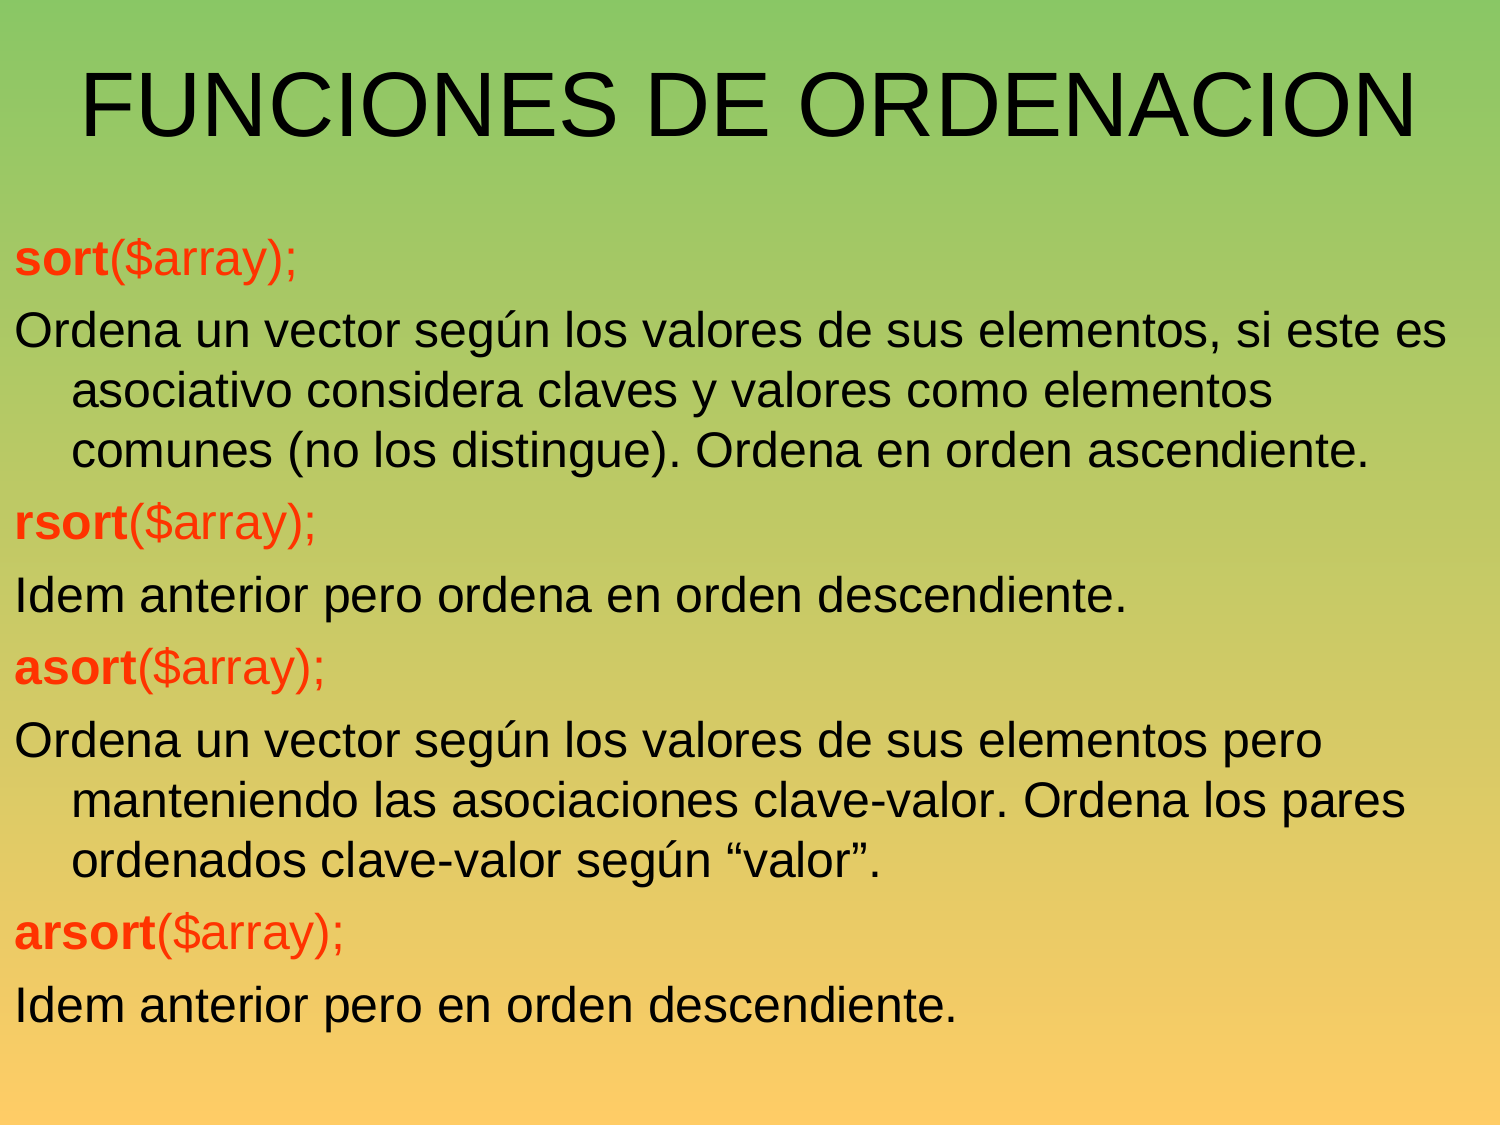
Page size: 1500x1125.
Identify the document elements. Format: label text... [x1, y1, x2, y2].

list sort($array); Ordena un vector según los valores de sus elementos, si este es asociativo considera claves y valores como elementos comunes (no los distingue). Ordena en orden ascendiente. rsort($array); Idem anterior pero ordena en orden descendiente. asort($array); Ordena un vector según los valores de sus elementos pero manteniendo las asociaciones clave-valor. Ordena los pares ordenados clave-valor según “valor”. arsort($array); Idem anterior pero en orden descendiente. [0, 0, 1500, 1125]
